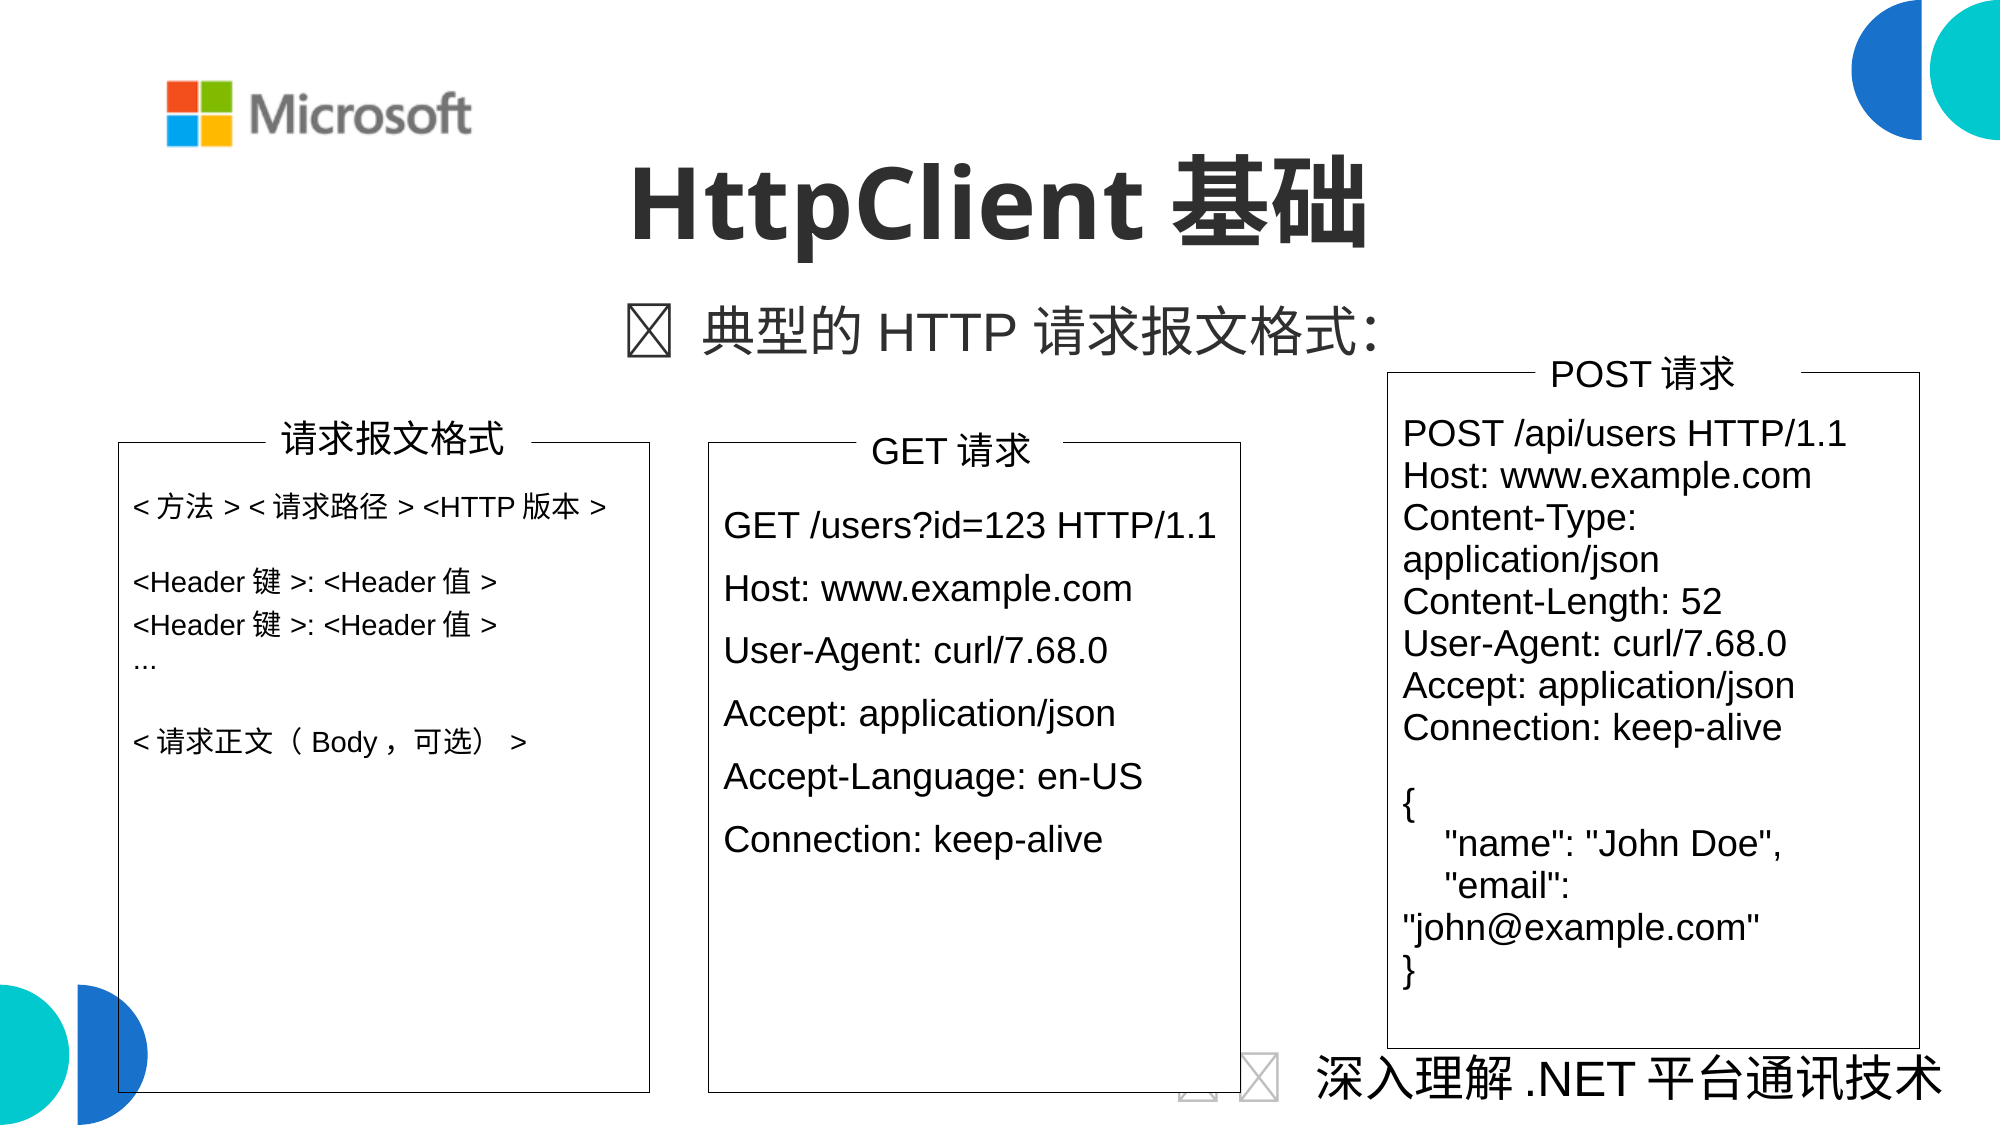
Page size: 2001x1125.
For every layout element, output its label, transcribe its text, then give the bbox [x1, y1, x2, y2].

text_box GET /users?id=123 HTTP/1.1 Host: www.example.com User-Agent: curl/7.68.0 Accept: application/json Accept-Language: en-US Connection: keep-alive [708, 442, 1241, 1093]
subtitle 🚀 🚀 深入理解.NET平台通讯技术 [1173, 1046, 1952, 1107]
text_box 请求报文格式 [265, 401, 532, 481]
title HttpClient基础 [137, 106, 1861, 292]
text_box GET请求 [856, 413, 1063, 478]
text_box 🚀 典型的HTTP请求报文格式： [236, 253, 1823, 373]
text_box <方法> <请求路径> <HTTP版本> <Header键>: <Header值> <Header键>: <Header值> ... <请求正文（Body，可选）> [118, 442, 650, 1093]
picture [85, 41, 552, 189]
text_box POST /api/users HTTP/1.1 Host: www.example.com Content-Type: application/json Content-Length: 52 User-Agent: curl/7.68.0 Accept: application/json Connection: keep-alive { "name": "John Doe", "email": "john@example.com" } [1387, 372, 1920, 1049]
text_box POST请求 [1535, 336, 1802, 401]
